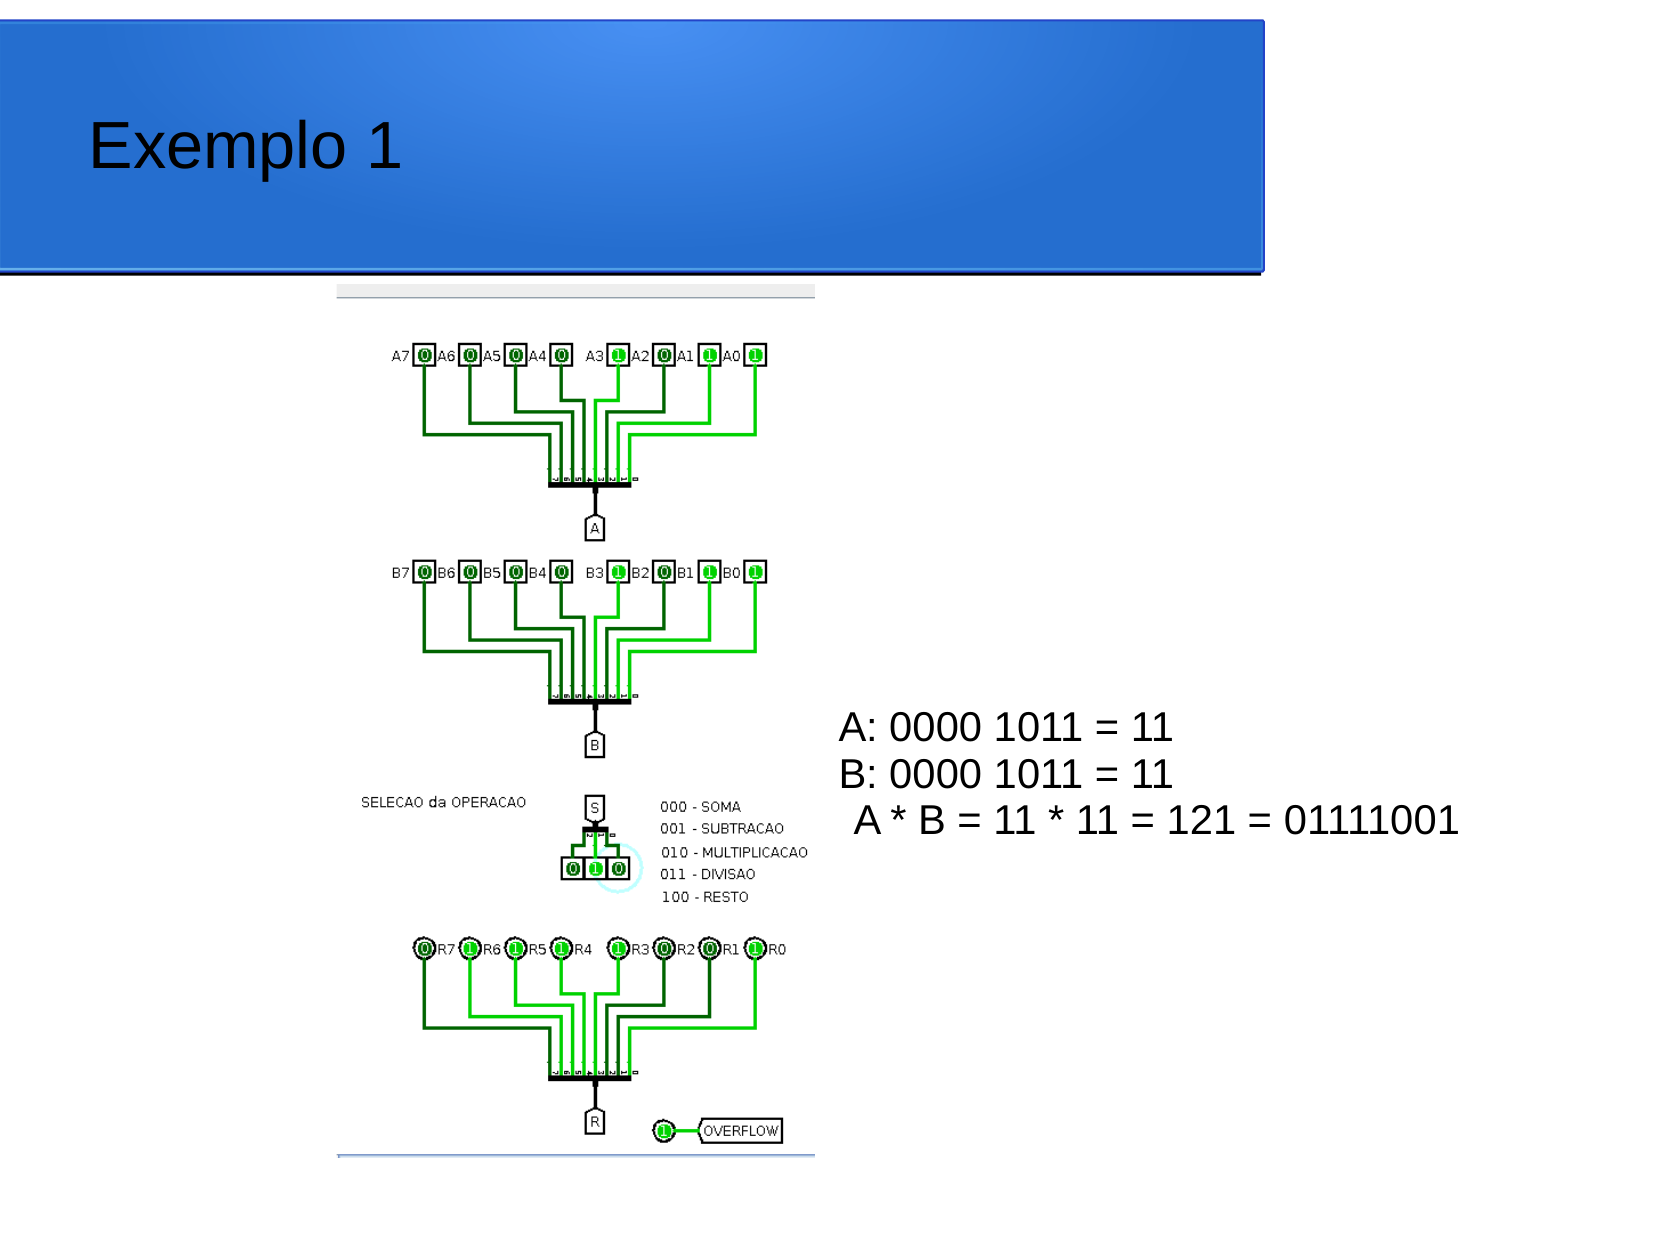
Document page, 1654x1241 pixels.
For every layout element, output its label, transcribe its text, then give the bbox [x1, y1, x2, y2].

title Exemplo 1 [88, 43, 1241, 249]
text_box A: 0000 1011 = 11 B: 0000 1011 = 11 A * B = 11 * 11 = 121 = 01111001 [838, 566, 1607, 935]
picture [336, 284, 815, 1158]
